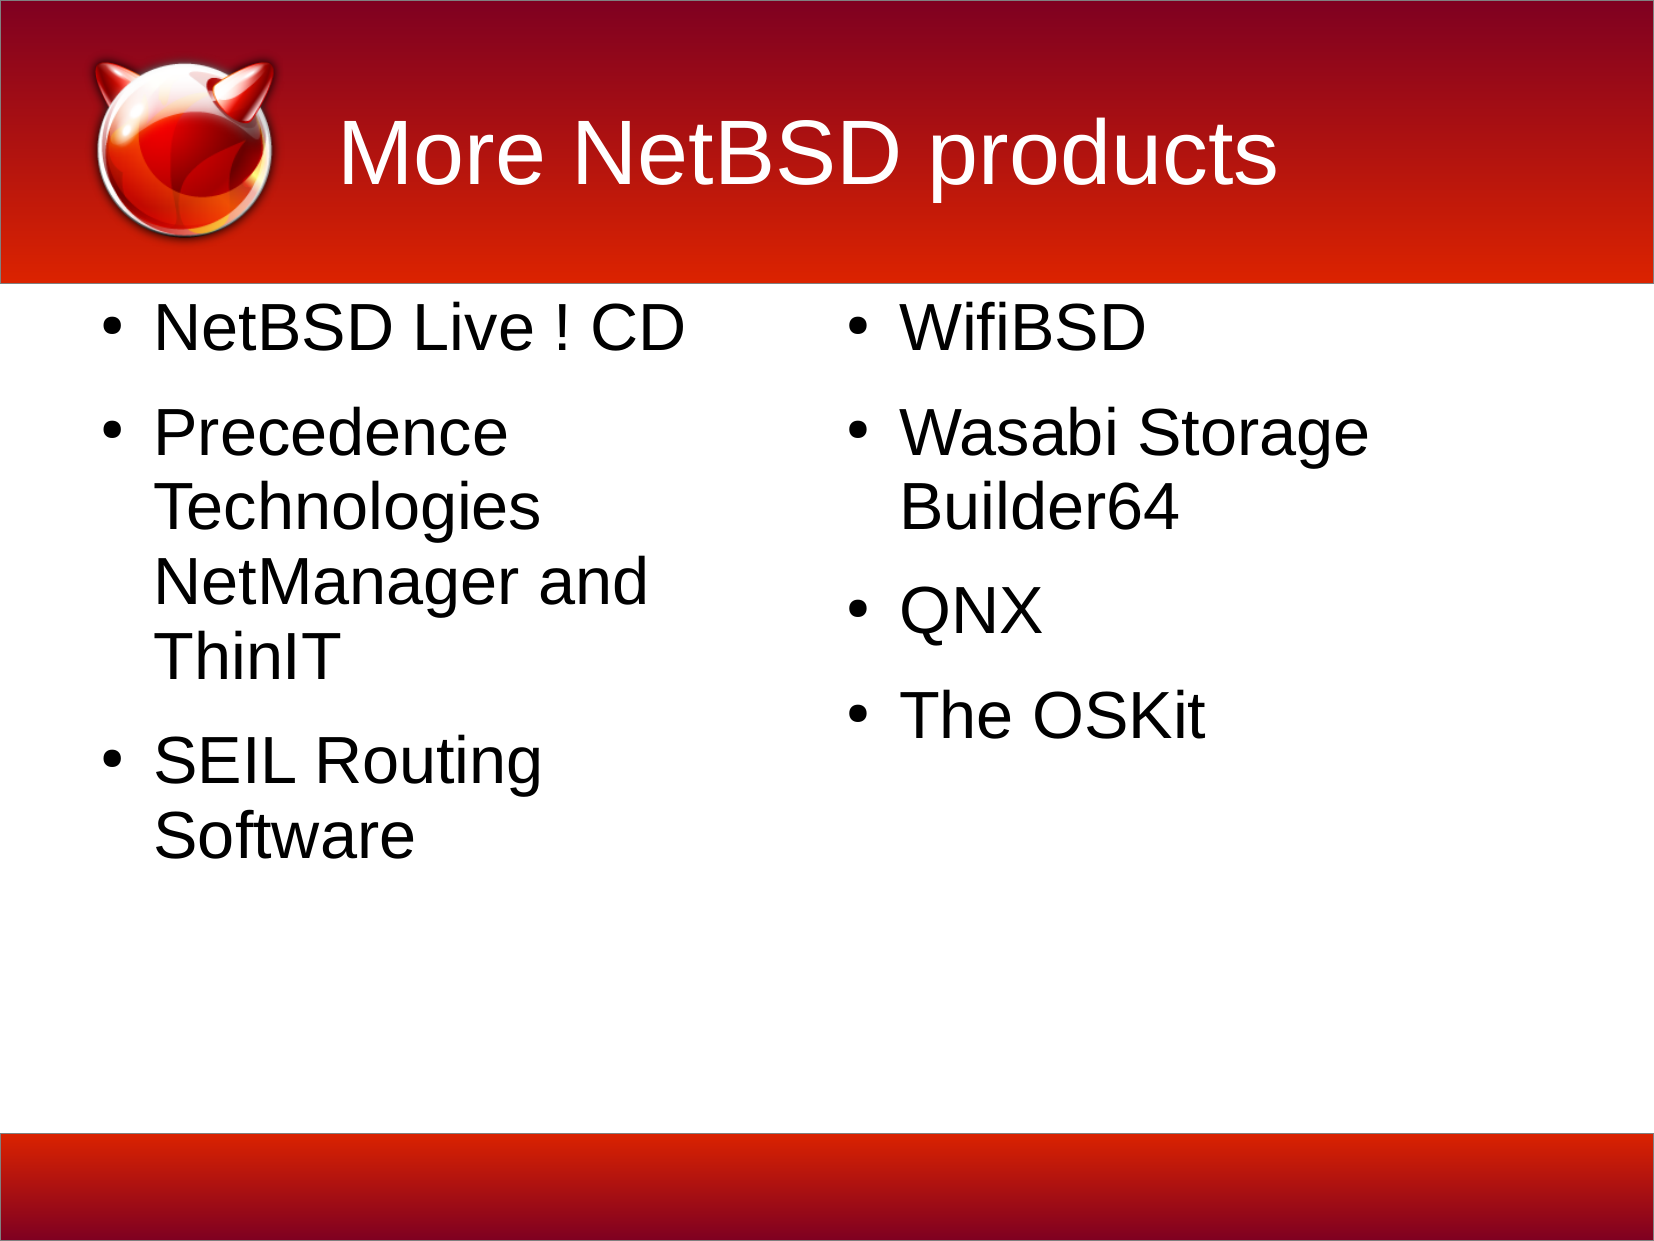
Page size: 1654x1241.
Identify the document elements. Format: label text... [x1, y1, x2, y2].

list WifiBSD Wasabi Storage Builder64 QNX The OSKit [828, 290, 1539, 1010]
list NetBSD Live ! CD Precedence Technologies NetManager and ThinIT SEIL Routing Software [82, 290, 793, 1010]
title More NetBSD products [82, 49, 1536, 257]
